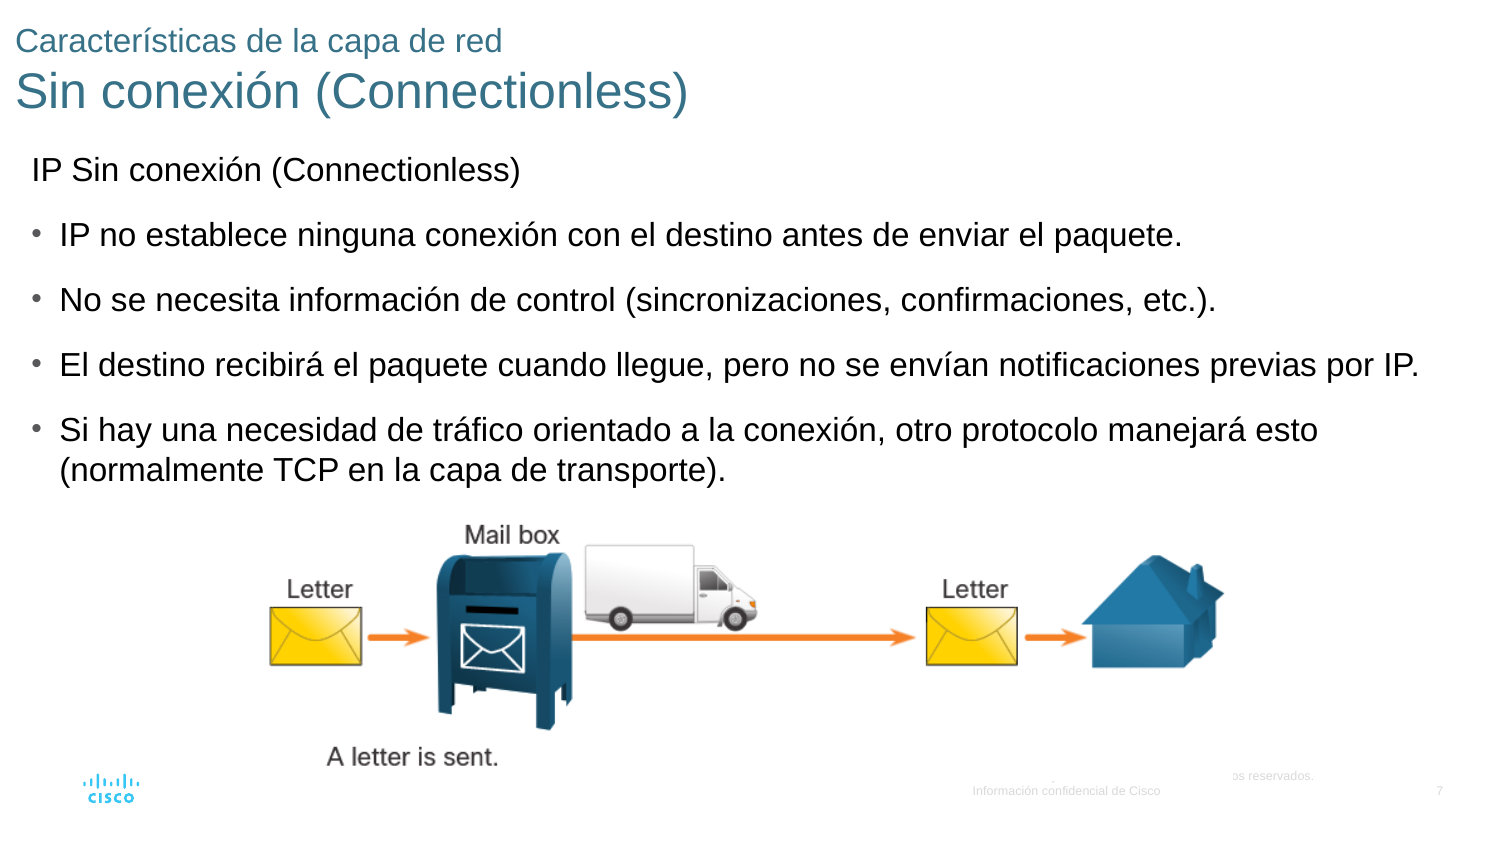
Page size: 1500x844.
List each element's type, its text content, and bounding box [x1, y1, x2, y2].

picture [267, 496, 1233, 781]
title Características de la capa de red Sin conexión (Connectionless) [0, 6, 1500, 131]
list IP Sin conexión (Connectionless) IP no establece ninguna conexión con el destino antes de enviar el paquete. No se necesita información de control (sincronizaciones, confirmaciones, etc.). El destino recibirá el paquete cuando llegue, pero no se envían notificaciones previas por IP. Si hay una necesidad de tráfico orientado a la conexión, otro protocolo manejará esto (normalmente TCP en la capa de transporte). [16, 140, 1469, 487]
